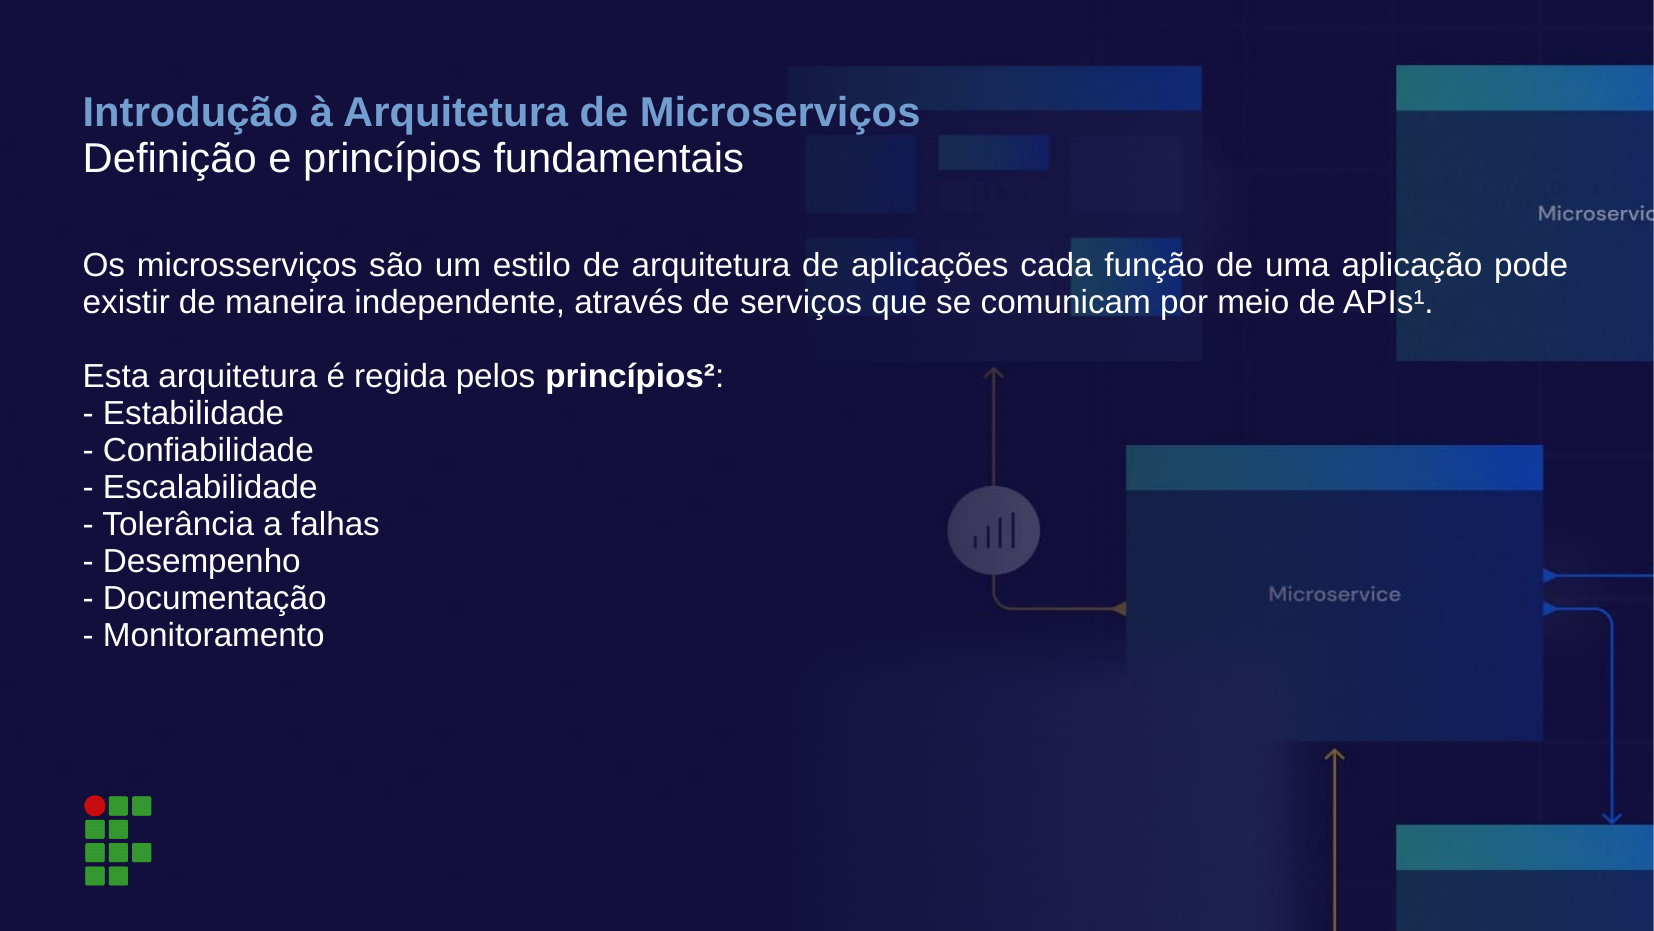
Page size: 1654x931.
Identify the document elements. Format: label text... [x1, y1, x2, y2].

picture [0, 0, 1654, 931]
subtitle Os microsserviços são um estilo de arquitetura de aplicações cada função de uma aplicação pode existir de maneira independente, através de serviços que se comunicam por meio de APIs¹. Esta arquitetura é regida pelos princípios²: - Estabilidade - Confiabilidade - Escalabilidade - Tolerância a falhas - Desempenho - Documentação - Monitoramento [82, 217, 1571, 758]
title Introdução à Arquitetura de Microserviços Definição e princípios fundamentais [82, 88, 1571, 217]
